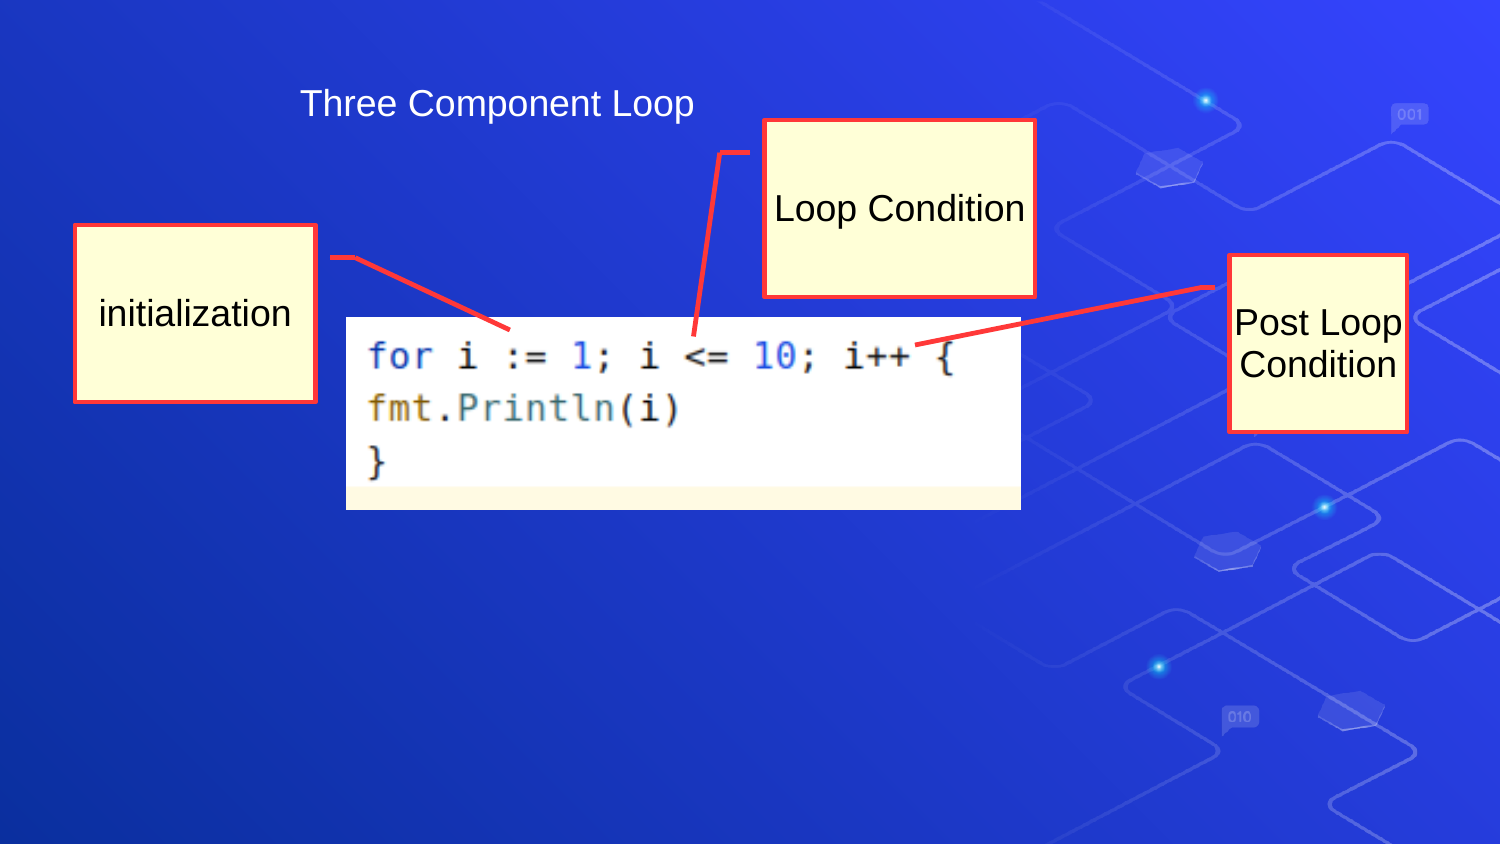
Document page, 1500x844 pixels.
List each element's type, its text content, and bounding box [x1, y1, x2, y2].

picture [0, 0, 1500, 844]
text_box Loop Condition [765, 120, 1035, 297]
text_box Three Component Loop [285, 75, 710, 132]
text_box initialization [75, 225, 315, 402]
text_box Post Loop Condition [1230, 255, 1407, 432]
